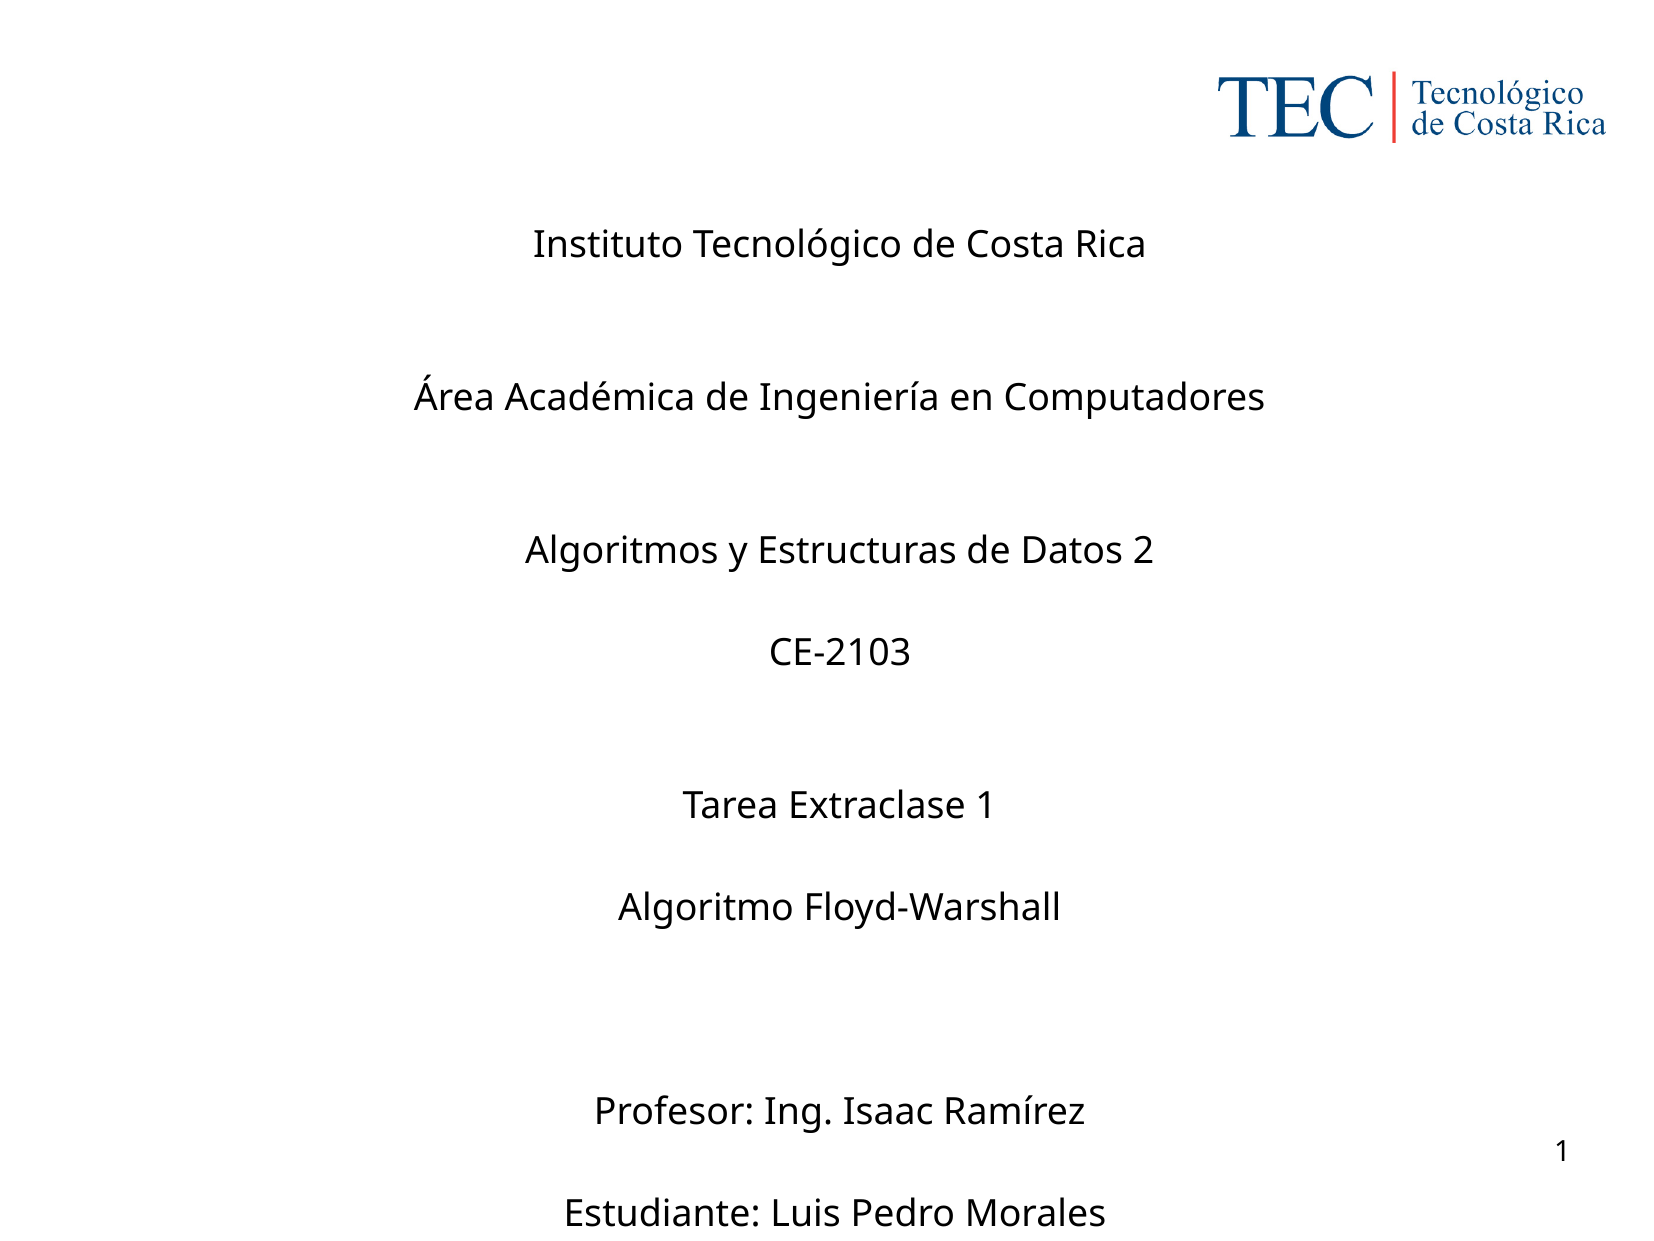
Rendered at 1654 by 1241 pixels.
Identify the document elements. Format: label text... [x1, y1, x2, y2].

text_box Instituto Tecnológico de Costa Rica Área Académica de Ingeniería en Computadores Algoritmos y Estructuras de Datos 2 CE-2103 Tarea Extraclase 1 Algoritmo Floyd-Warshall Profesor: Ing. Isaac Ramírez Estudiante: Luis Pedro Morales [300, 210, 1381, 1096]
picture [1218, 34, 1606, 181]
